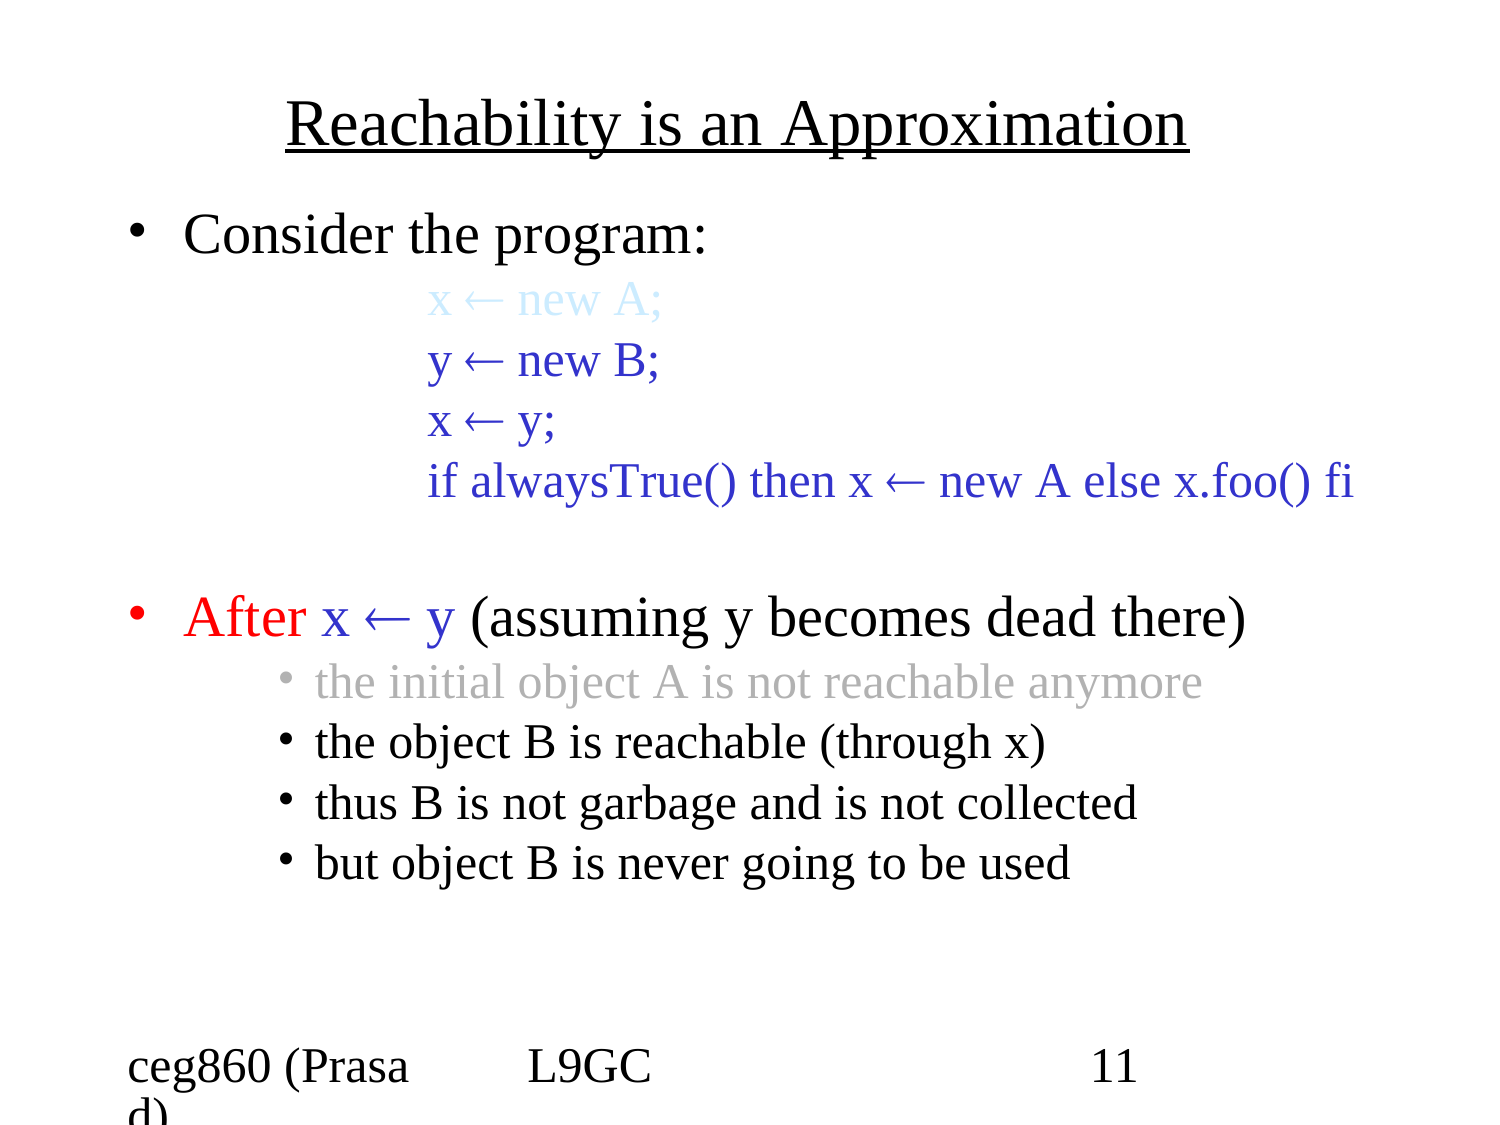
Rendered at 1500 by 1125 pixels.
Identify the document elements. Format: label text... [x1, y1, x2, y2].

title Reachability is an Approximation [99, 24, 1375, 213]
list Consider the program: x  new A; y  new B; x  y; if alwaysTrue() then x  new A else x.foo() fi After x  y (assuming y becomes dead there) the initial object A is not reachable anymore the object B is reachable (through x) thus B is not garbage and is not collected but object B is never going to be used [112, 187, 1388, 1001]
